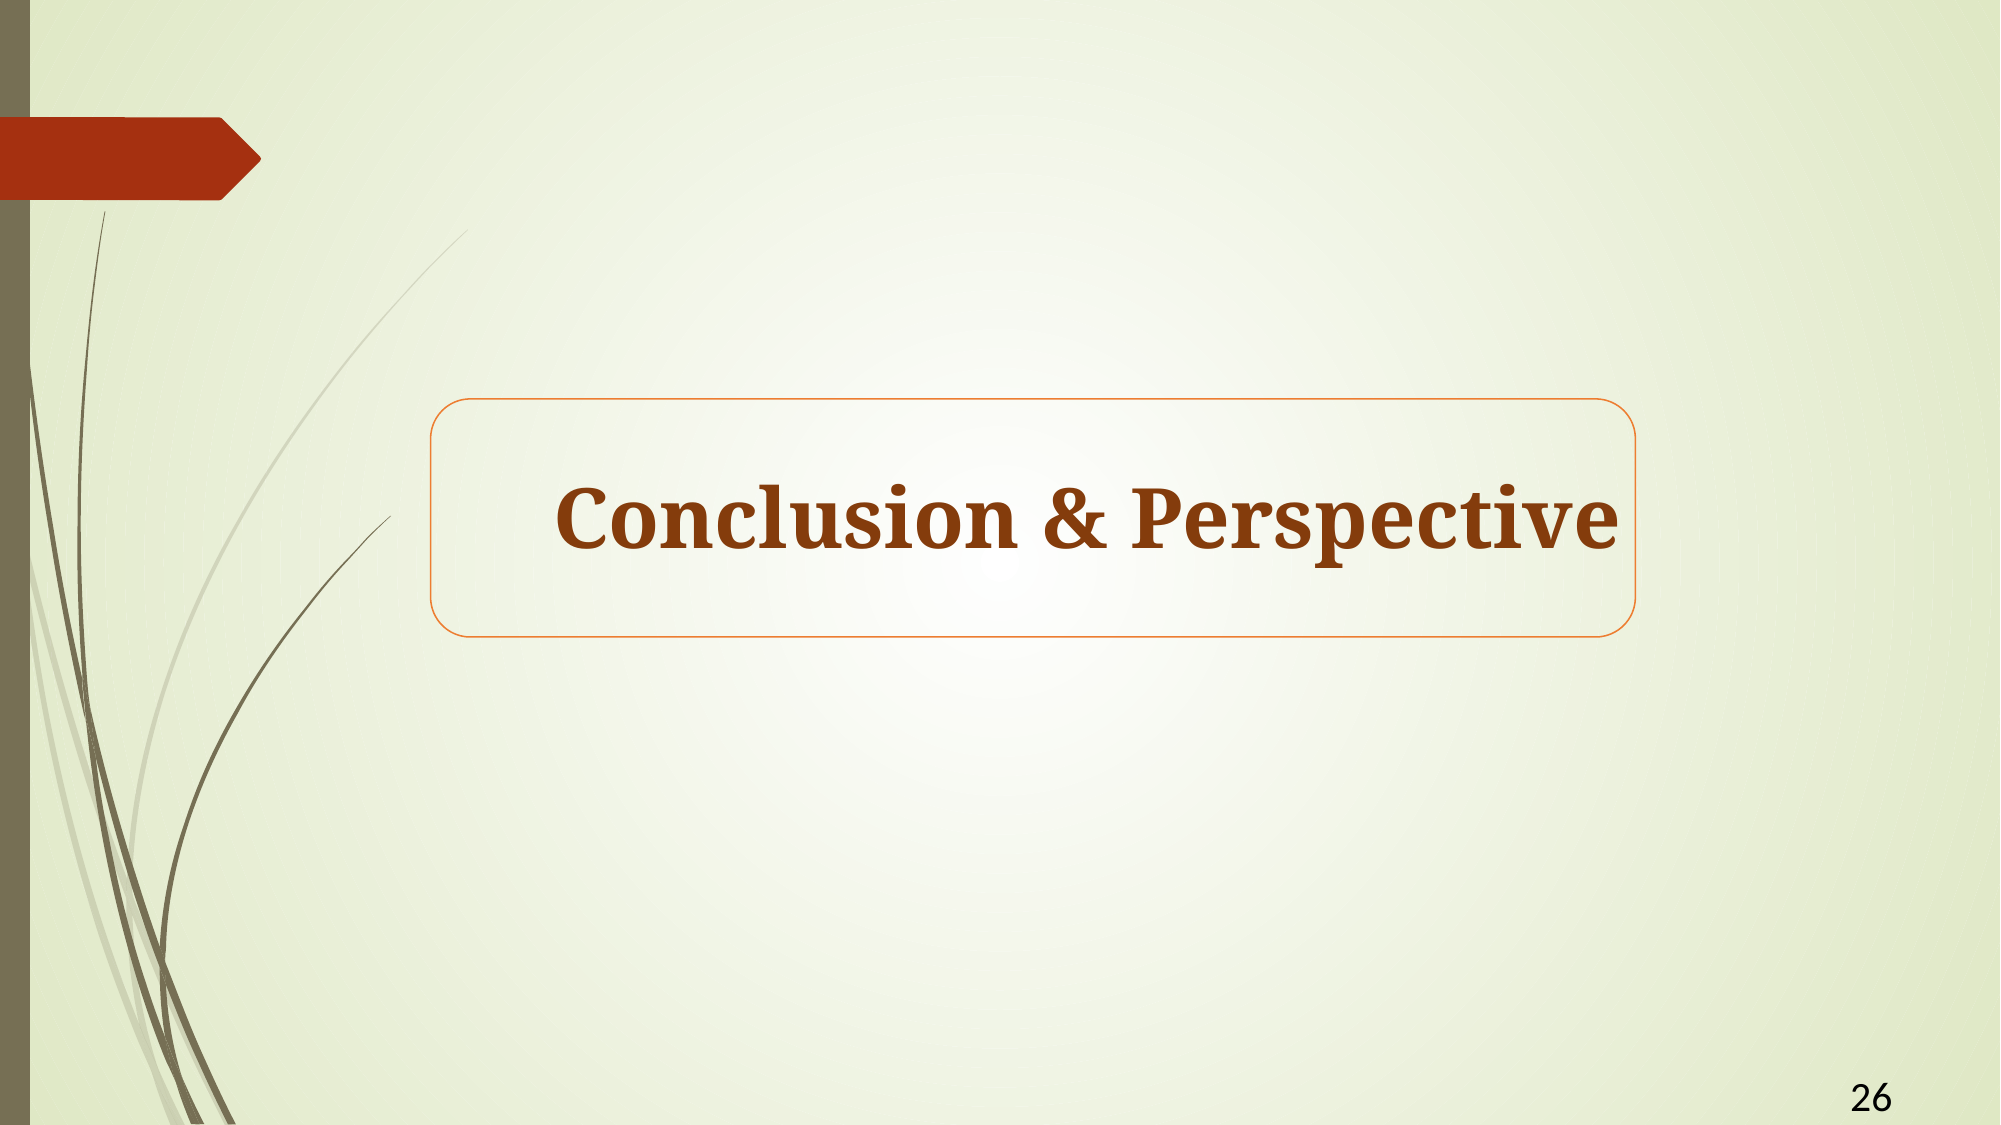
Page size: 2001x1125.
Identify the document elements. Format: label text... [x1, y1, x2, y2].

text_box 26 [1835, 1062, 1978, 1125]
title Conclusion & Perspective [538, 457, 2000, 668]
title Conclusion & Perspective [538, 457, 1634, 636]
